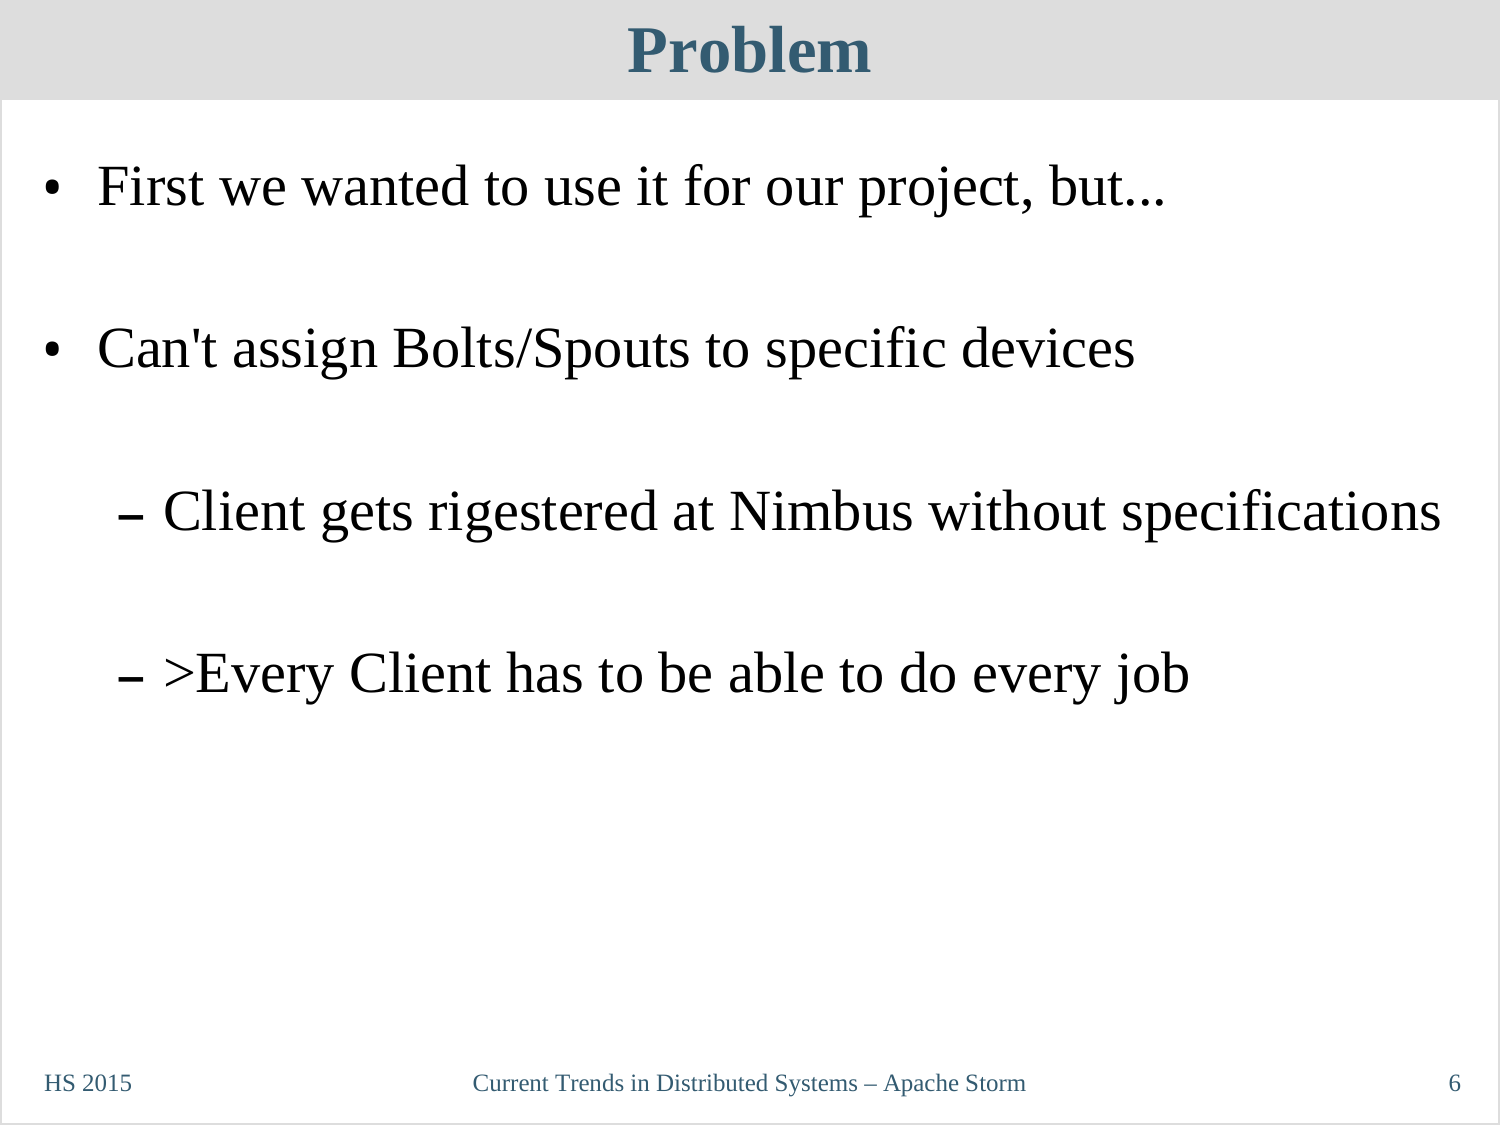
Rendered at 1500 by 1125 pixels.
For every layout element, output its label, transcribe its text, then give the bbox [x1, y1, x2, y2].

text_box HS 2015 [29, 1058, 195, 1097]
text_box Current Trends in Distributed Systems – Apache Storm [300, 1058, 1201, 1107]
title Problem [0, 0, 1500, 100]
list First we wanted to use it for our project, but... Can't assign Bolts/Spouts to specific devices Client gets rigestered at Nimbus without specifications >Every Client has to be able to do every job [26, 145, 1477, 1034]
text_box <Nummer> [1375, 1058, 1477, 1097]
